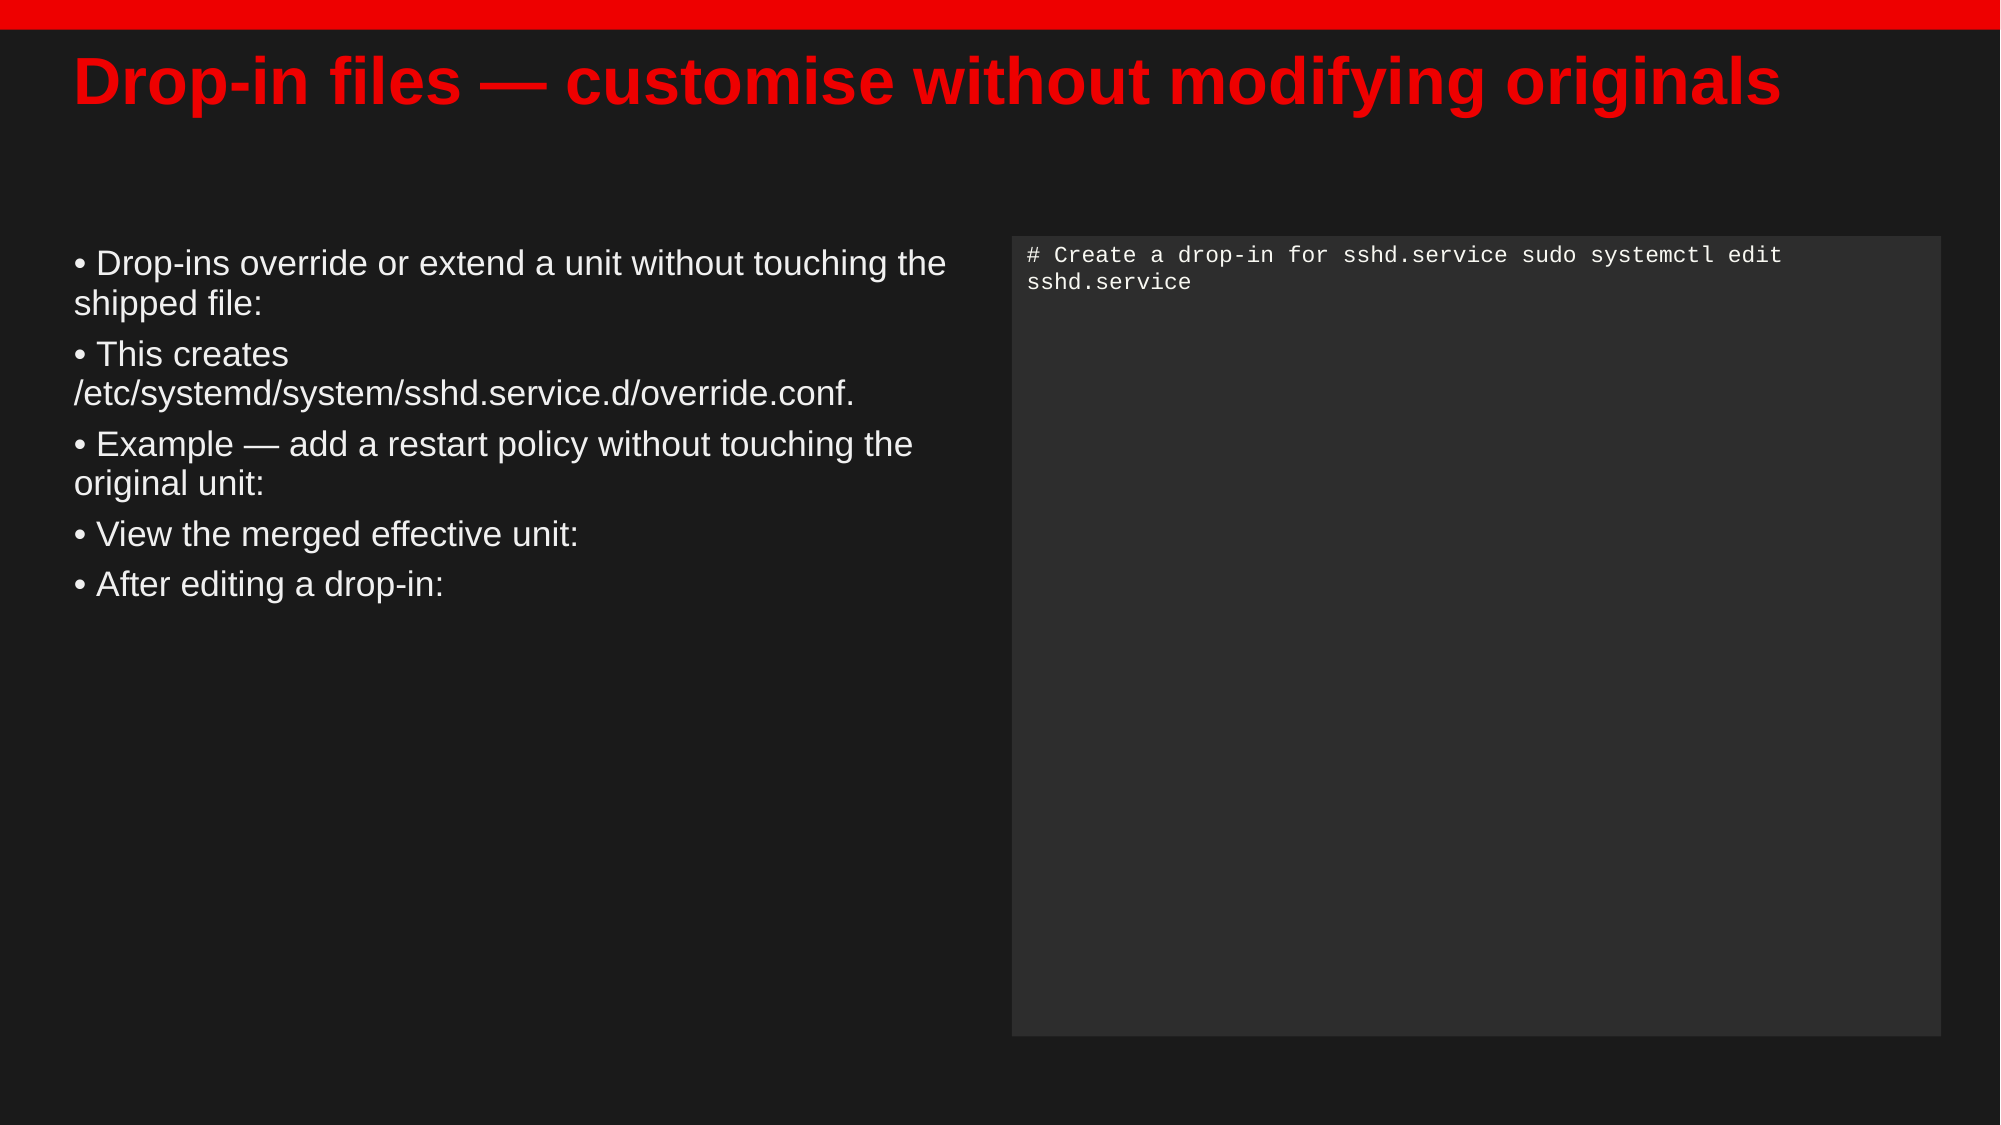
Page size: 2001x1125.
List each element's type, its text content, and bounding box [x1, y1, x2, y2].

text_box # Create a drop-in for sshd.service sudo systemctl edit sshd.service [1011, 236, 1942, 1037]
text_box Drop-in files — customise without modifying originals [59, 36, 1942, 208]
text_box [0, 0, 2001, 30]
text_box • Drop-ins override or extend a unit without touching the shipped file: • This creates /etc/systemd/system/sshd.service.d/override.conf. • Example — add a restart policy without touching the original unit: • View the merged effective unit: • After editing a drop-in: [59, 236, 989, 1037]
